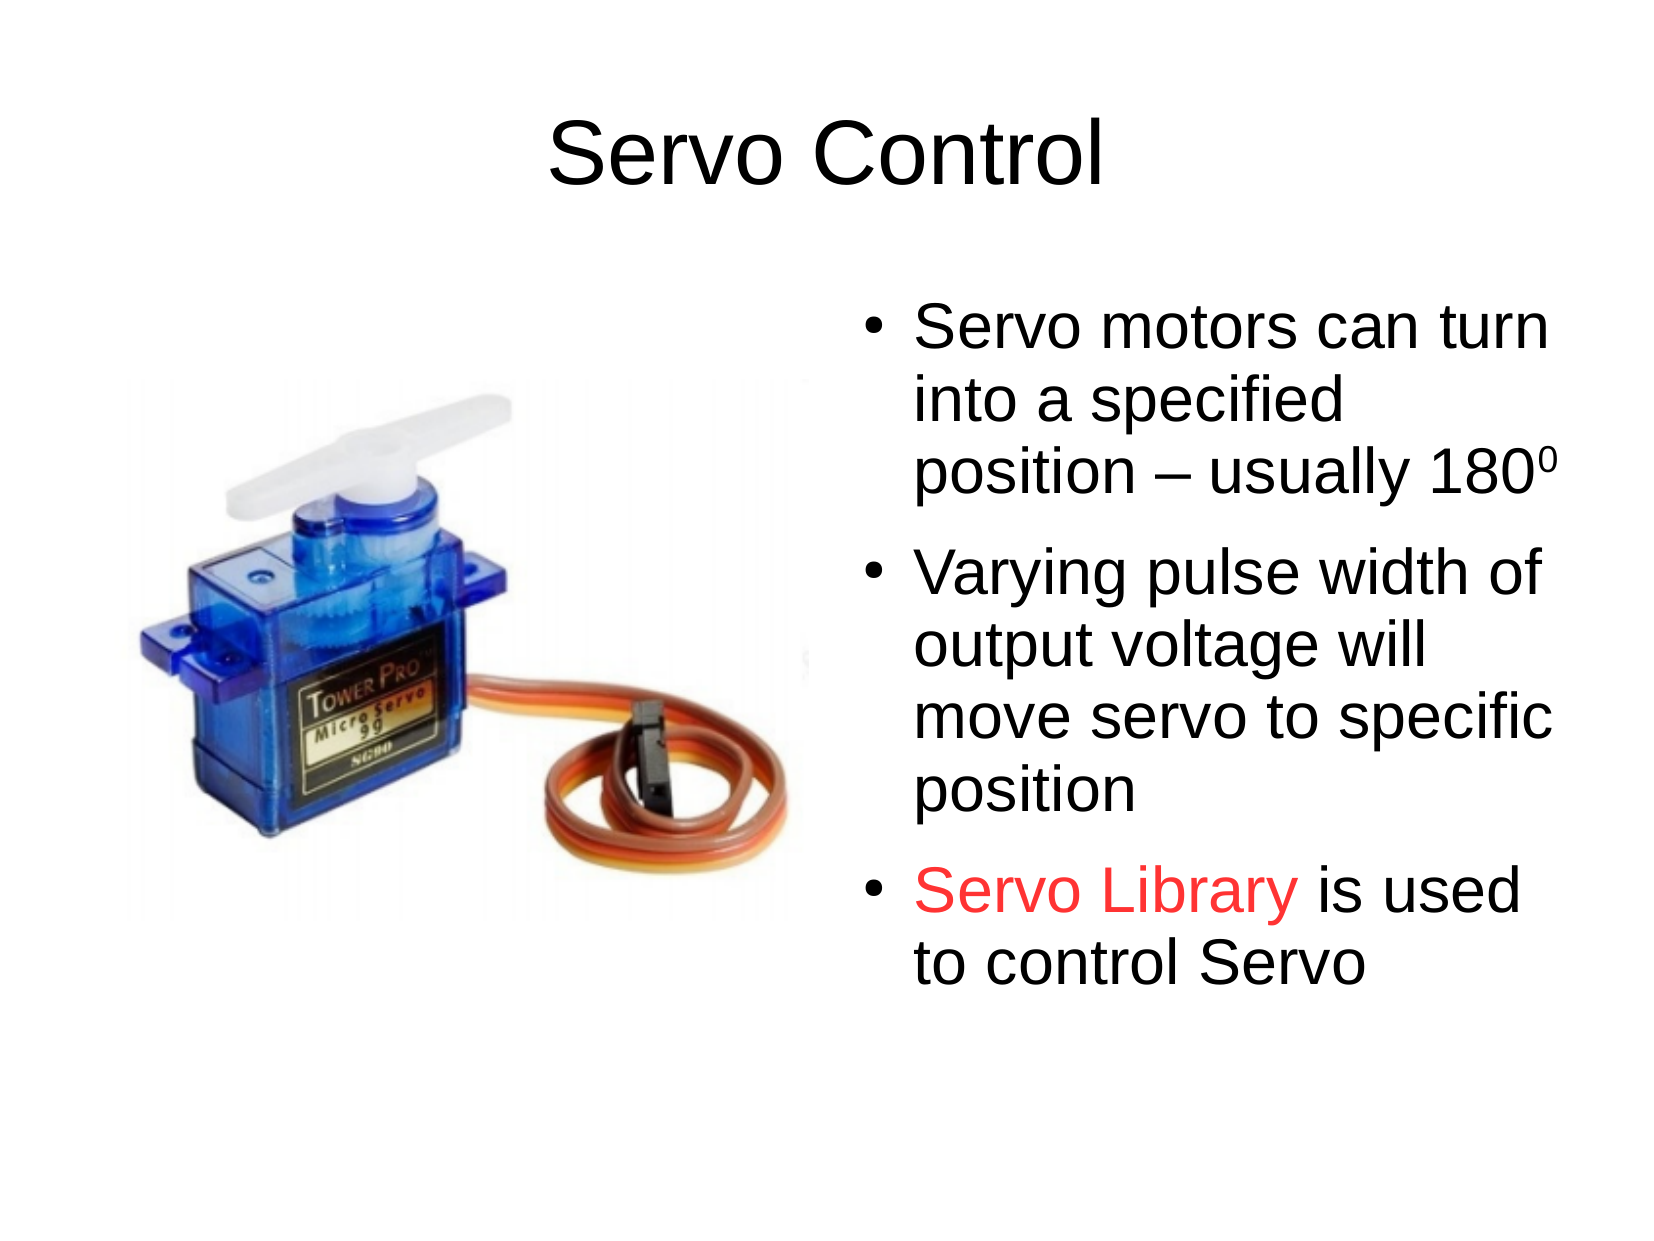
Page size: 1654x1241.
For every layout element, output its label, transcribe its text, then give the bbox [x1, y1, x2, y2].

list Servo motors can turn into a specified position – usually 1800 Varying pulse width of output voltage will move servo to specific position Servo Library is used to control Servo [845, 290, 1572, 1010]
picture [82, 379, 809, 921]
title Servo Control [82, 49, 1571, 257]
